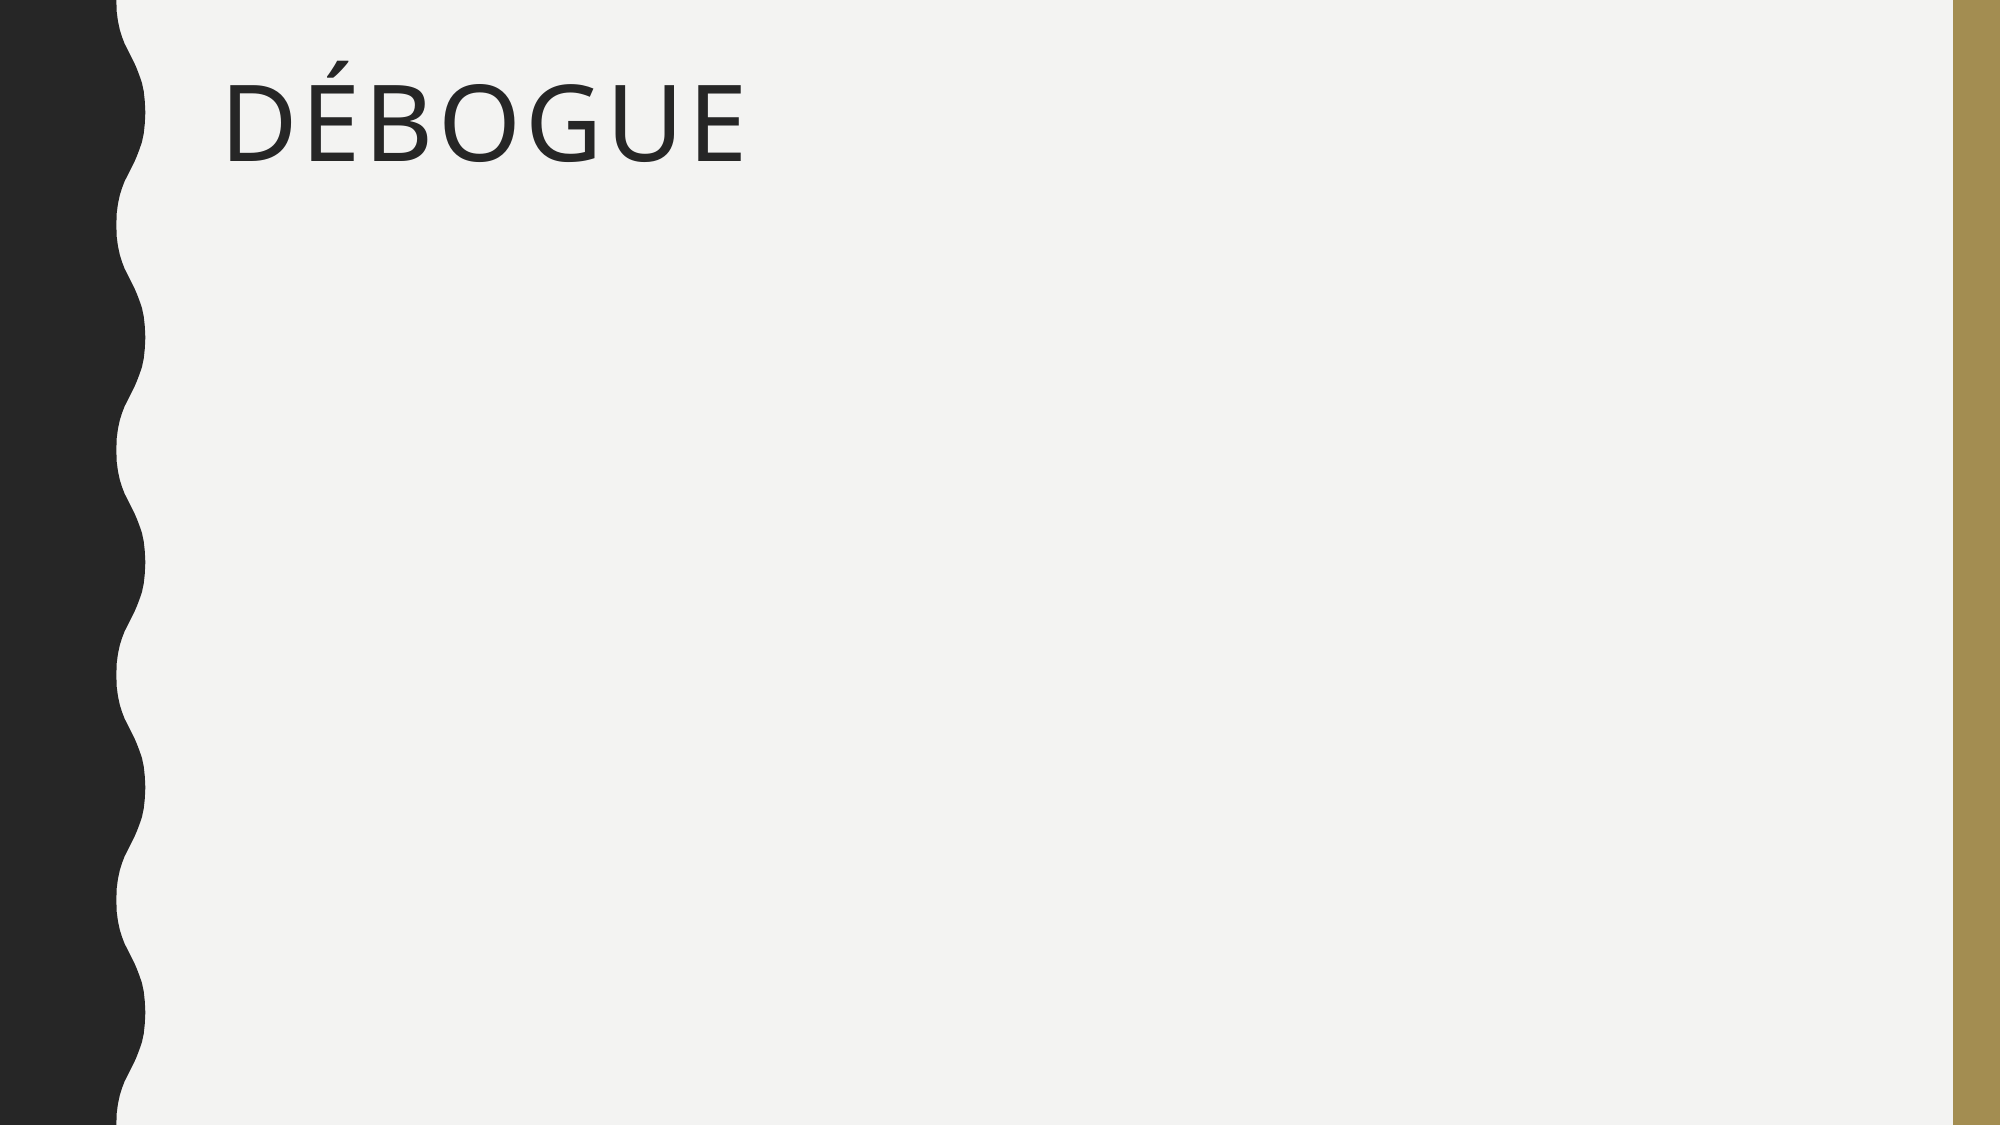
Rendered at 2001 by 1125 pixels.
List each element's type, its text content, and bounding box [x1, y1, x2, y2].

title Débogue [205, 62, 1876, 308]
